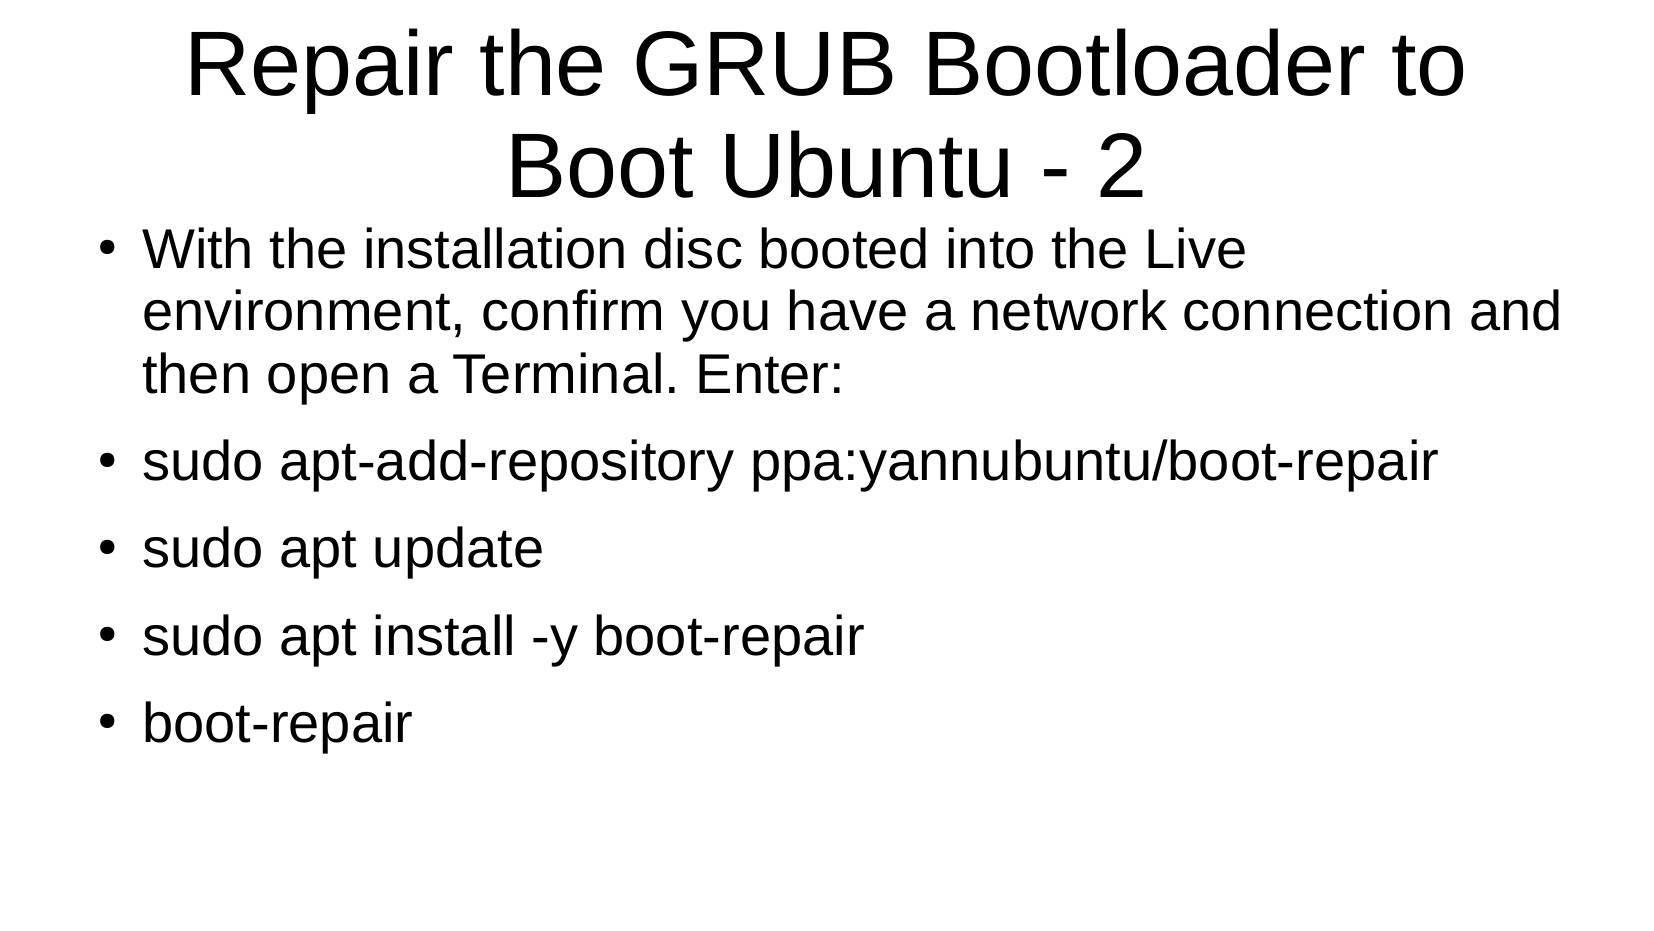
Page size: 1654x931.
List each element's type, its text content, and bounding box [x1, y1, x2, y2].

list With the installation disc booted into the Live environment, confirm you have a network connection and then open a Terminal. Enter: sudo apt-add-repository ppa:yannubuntu/boot-repair sudo apt update sudo apt install -y boot-repair boot-repair [82, 217, 1571, 758]
title Repair the GRUB Bootloader to Boot Ubuntu - 2 [82, 12, 1571, 217]
